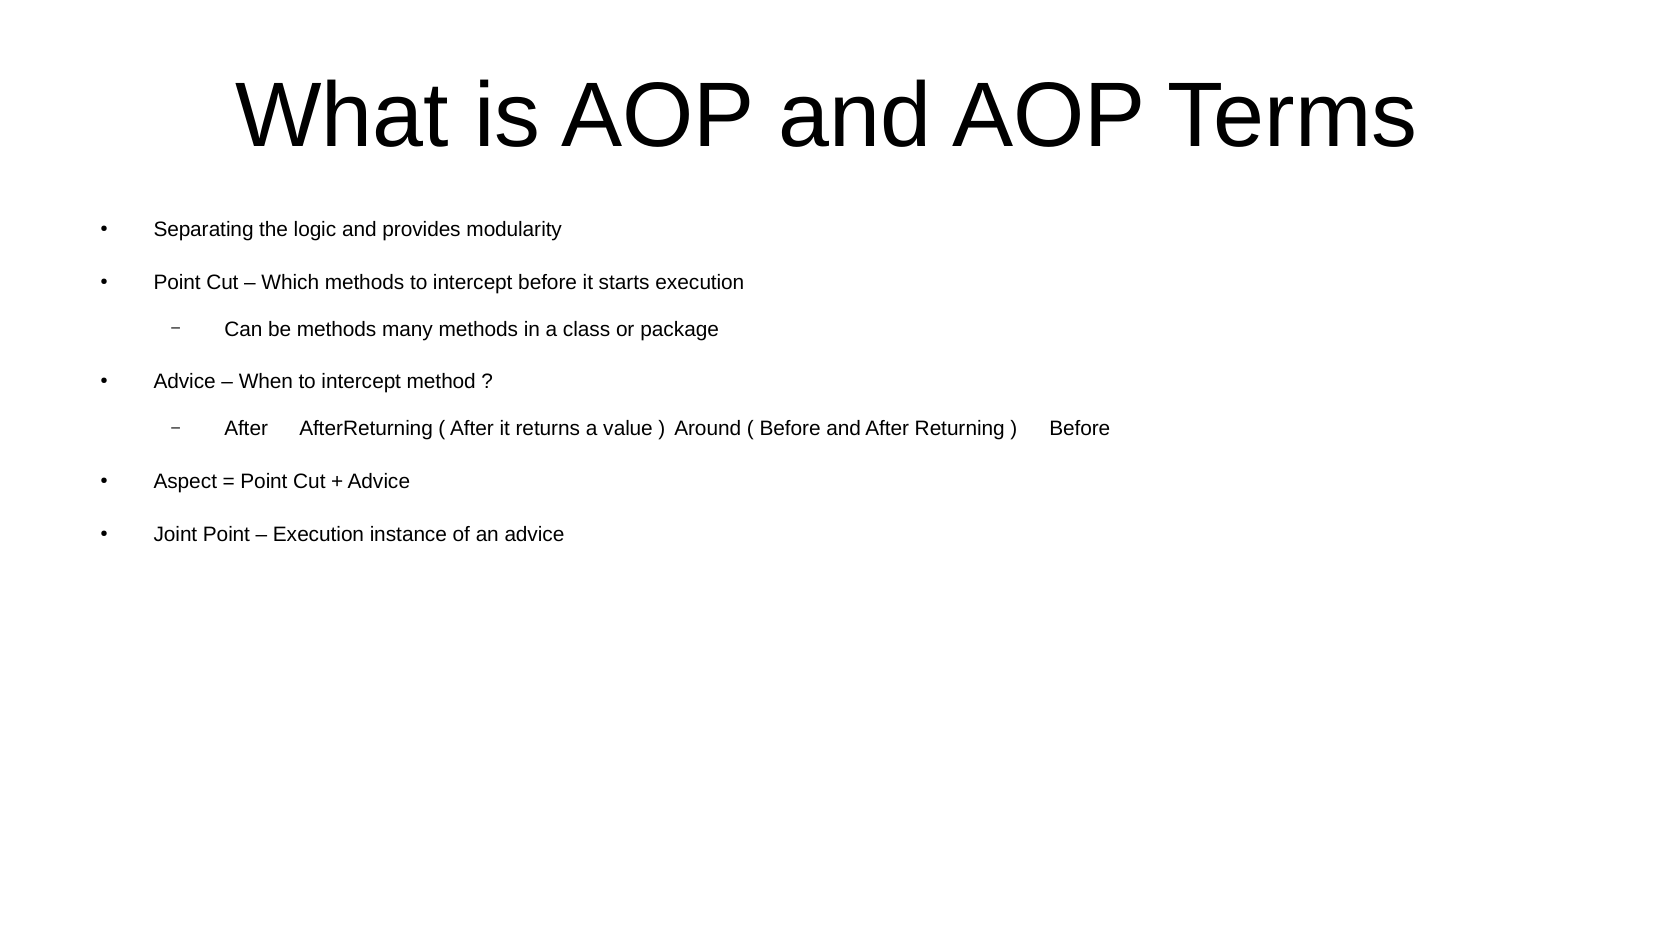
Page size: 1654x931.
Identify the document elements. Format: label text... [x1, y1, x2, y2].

title What is AOP and AOP Terms [82, 37, 1571, 193]
list Separating the logic and provides modularity Point Cut – Which methods to intercept before it starts execution Can be methods many methods in a class or package Advice – When to intercept method ? After AfterReturning ( After it returns a value ) Around ( Before and After Returning ) Before Aspect = Point Cut + Advice Joint Point – Execution instance of an advice [82, 217, 1636, 916]
